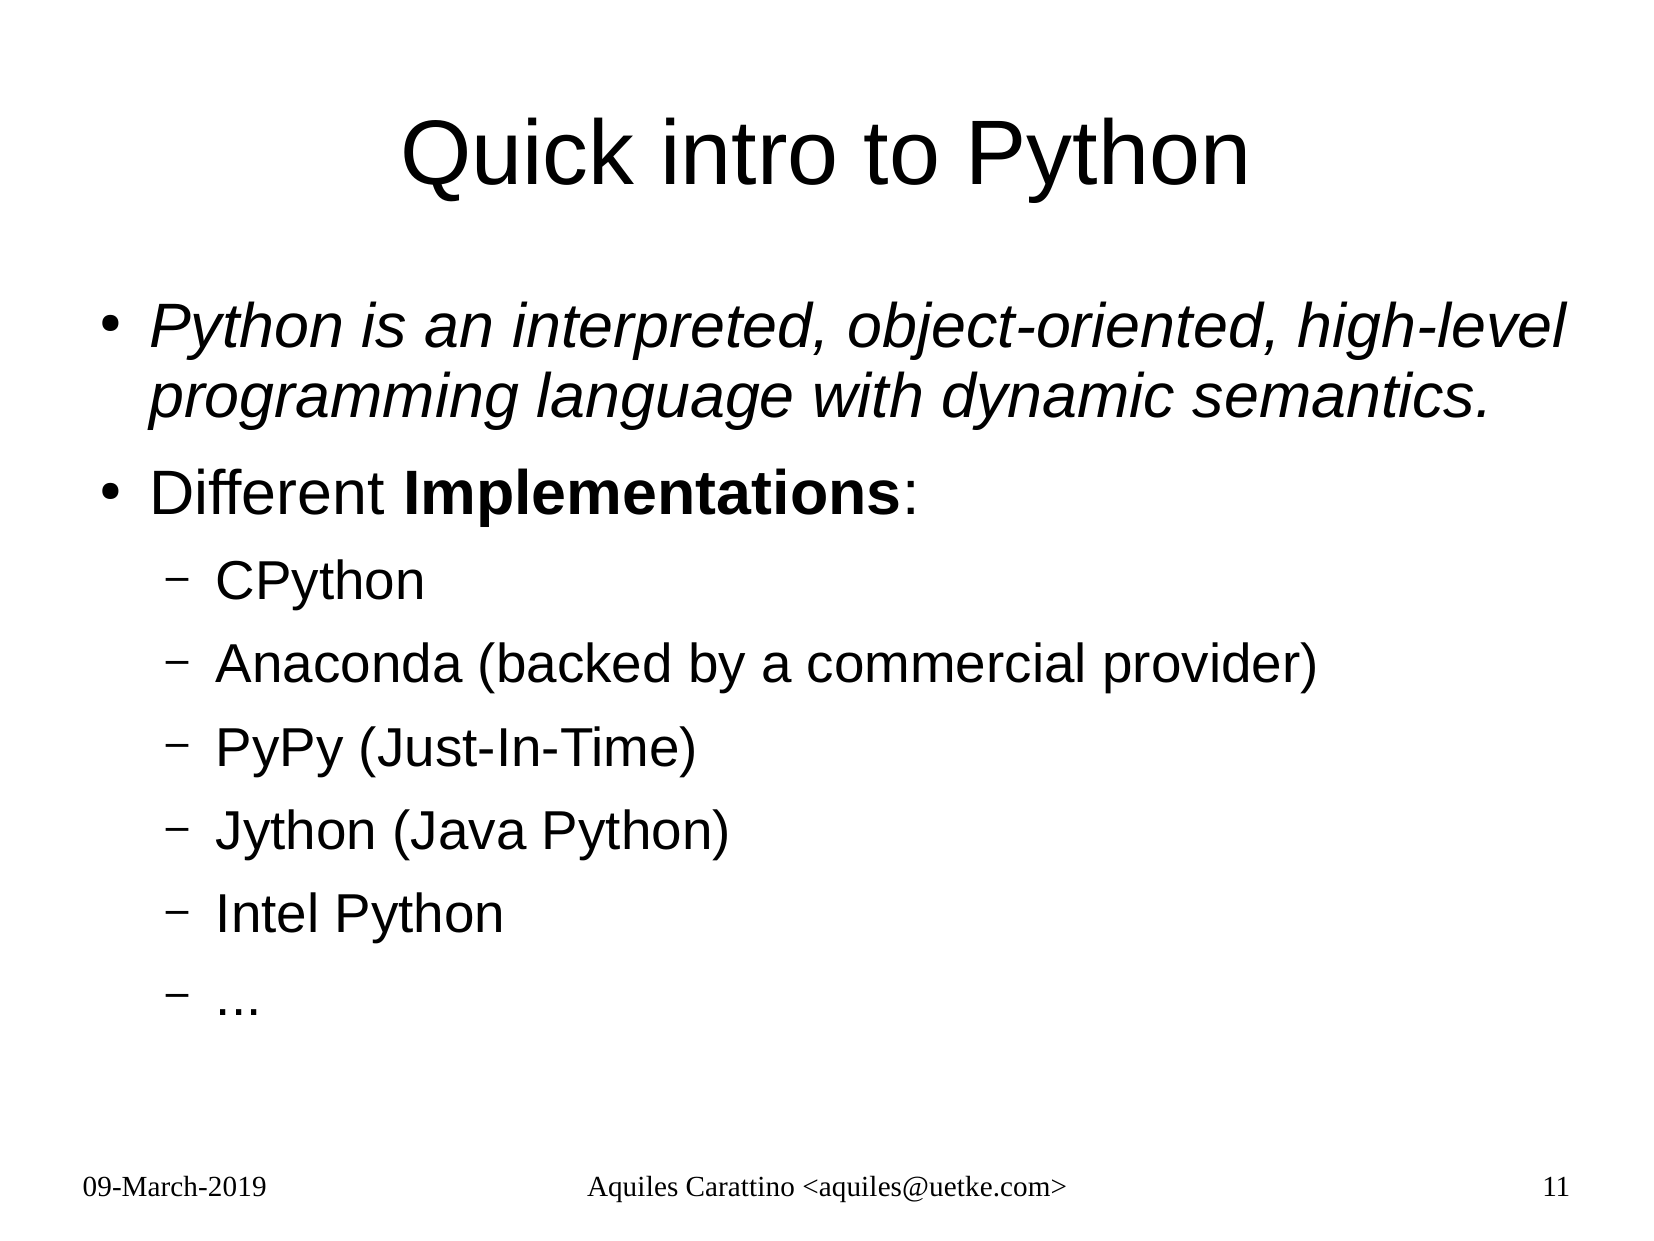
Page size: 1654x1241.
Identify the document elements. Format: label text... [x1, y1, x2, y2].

title Quick intro to Python [82, 49, 1571, 257]
list Python is an interpreted, object-oriented, high-level programming language with dynamic semantics. Different Implementations: CPython Anaconda (backed by a commercial provider) PyPy (Just-In-Time) Jython (Java Python) Intel Python ... [82, 290, 1571, 1107]
